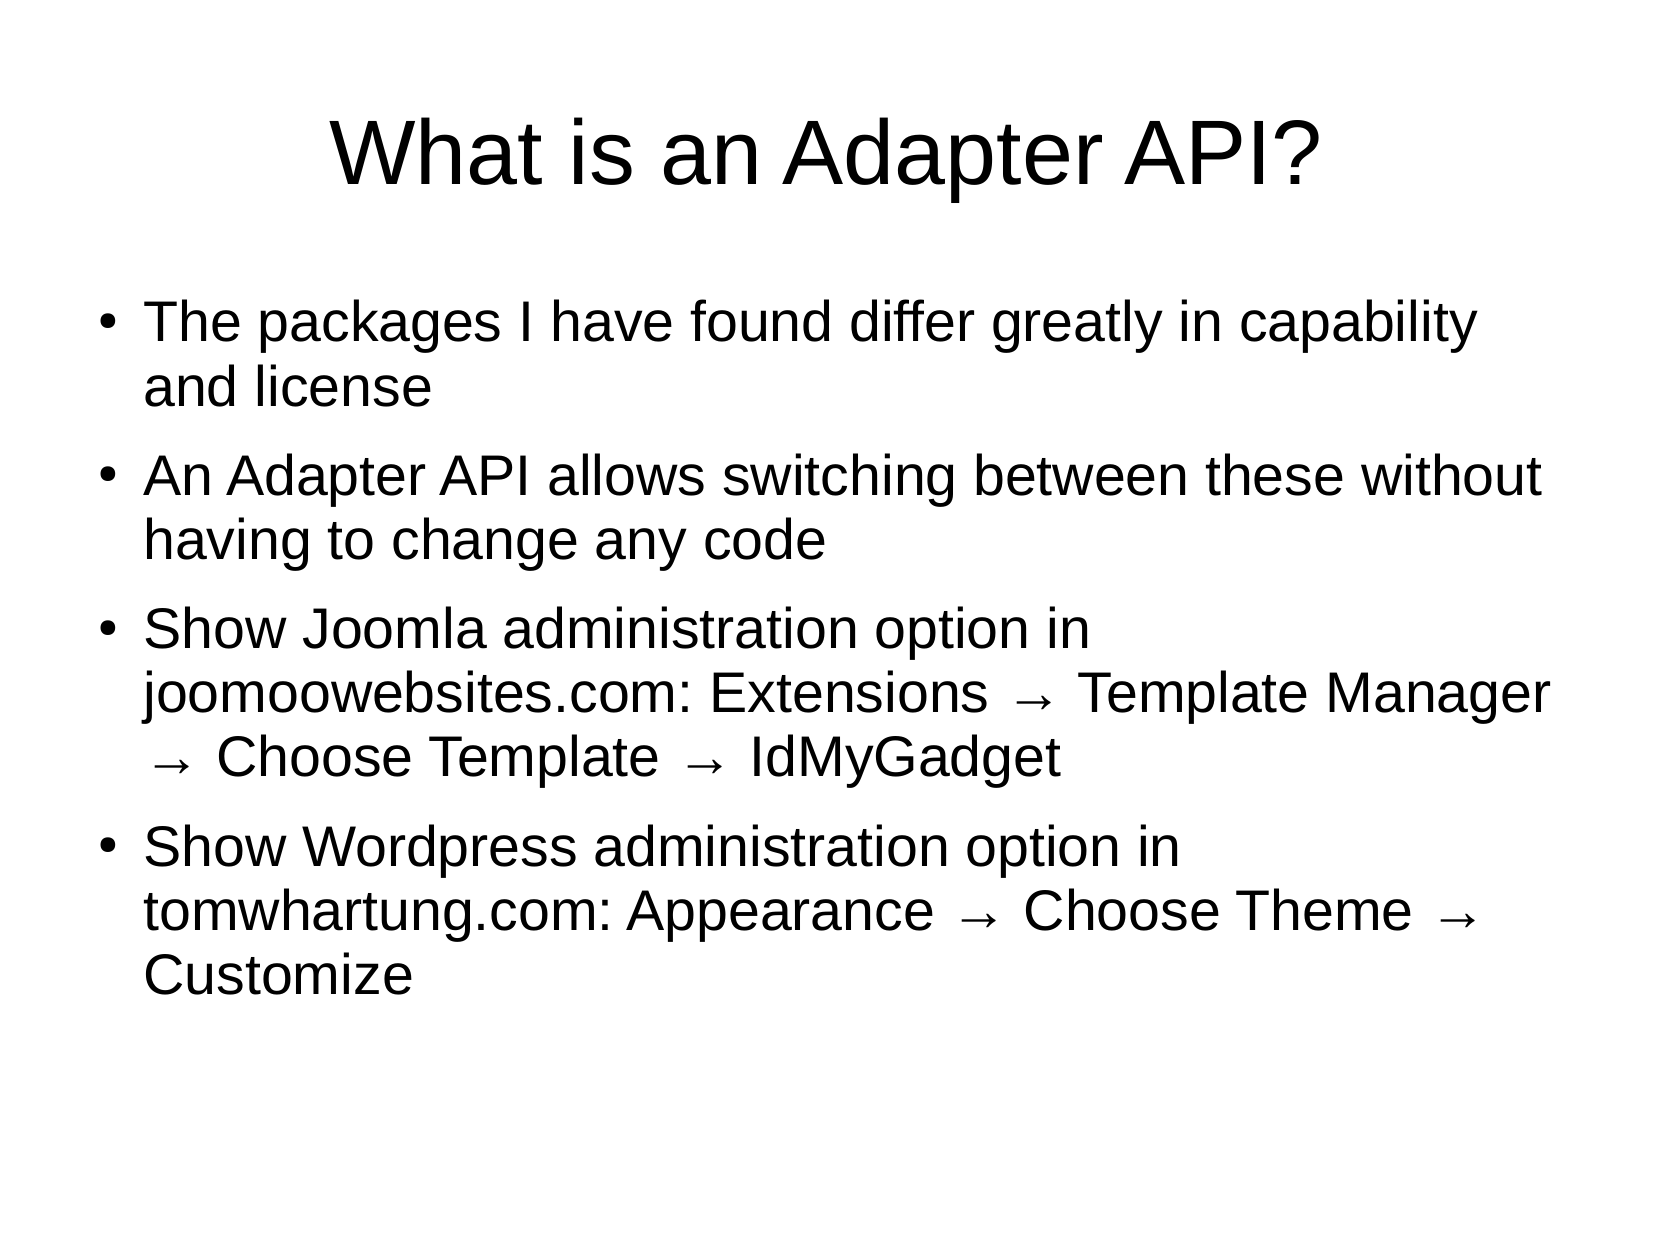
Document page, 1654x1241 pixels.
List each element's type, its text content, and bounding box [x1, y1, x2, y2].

list The packages I have found differ greatly in capability and license An Adapter API allows switching between these without having to change any code Show Joomla administration option in joomoowebsites.com: Extensions → Template Manager → Choose Template → IdMyGadget Show Wordpress administration option in tomwhartung.com: Appearance → Choose Theme → Customize [82, 290, 1571, 1010]
title What is an Adapter API? [82, 49, 1571, 257]
